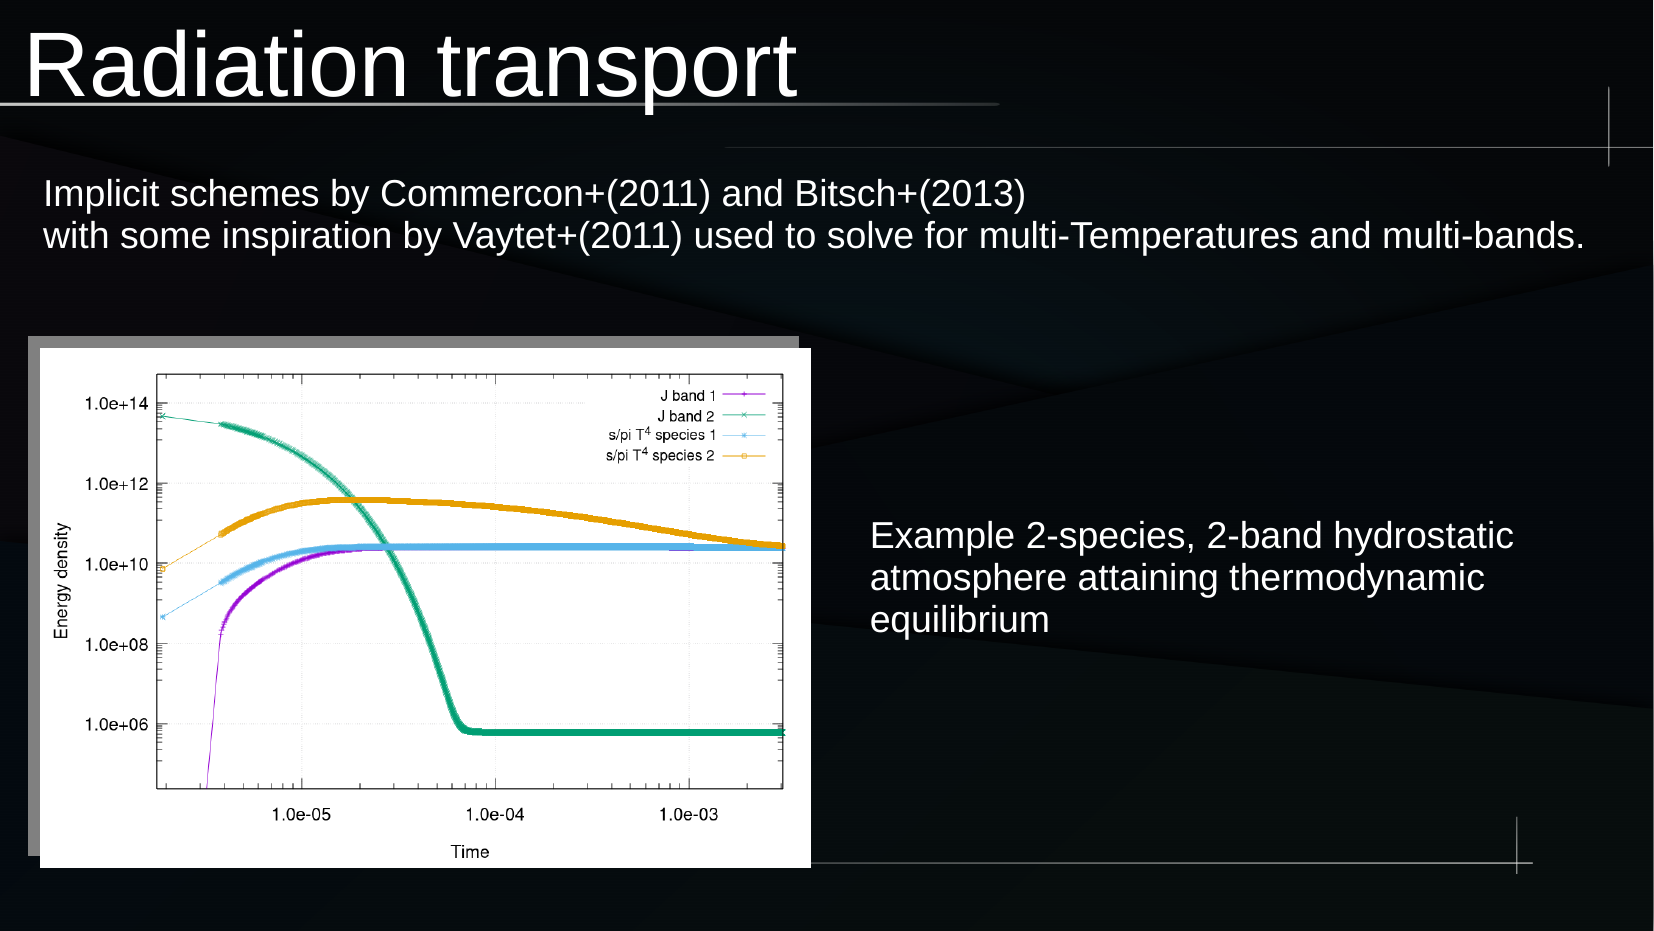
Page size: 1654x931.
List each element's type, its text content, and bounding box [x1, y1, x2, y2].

picture [0, 0, 1654, 931]
text_box Implicit schemes by Commercon+(2011) and Bitsch+(2013) with some inspiration by Vaytet+(2011) used to solve for multi-Temperatures and multi-bands. [28, 165, 1651, 306]
title Radiation transport [23, 11, 1589, 119]
text_box Example 2-species, 2-band hydrostatic atmosphere attaining thermodynamic equilibrium [855, 507, 1651, 691]
